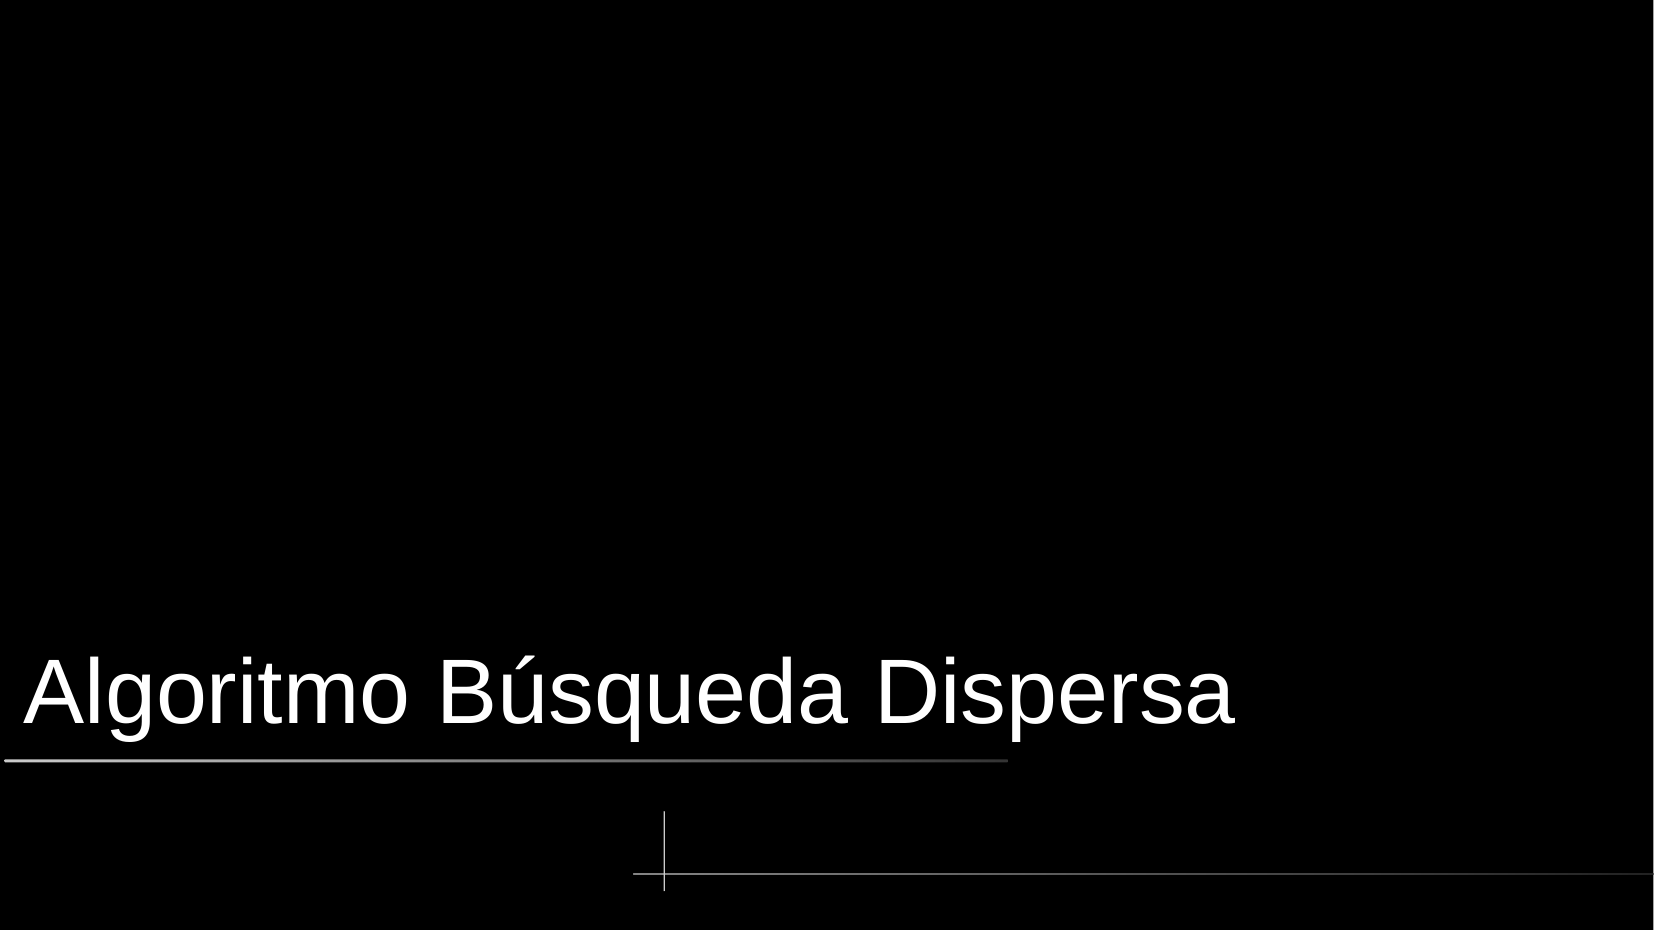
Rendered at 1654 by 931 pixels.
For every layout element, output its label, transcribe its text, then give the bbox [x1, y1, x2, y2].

title Algoritmo Búsqueda Dispersa [23, 637, 1501, 746]
